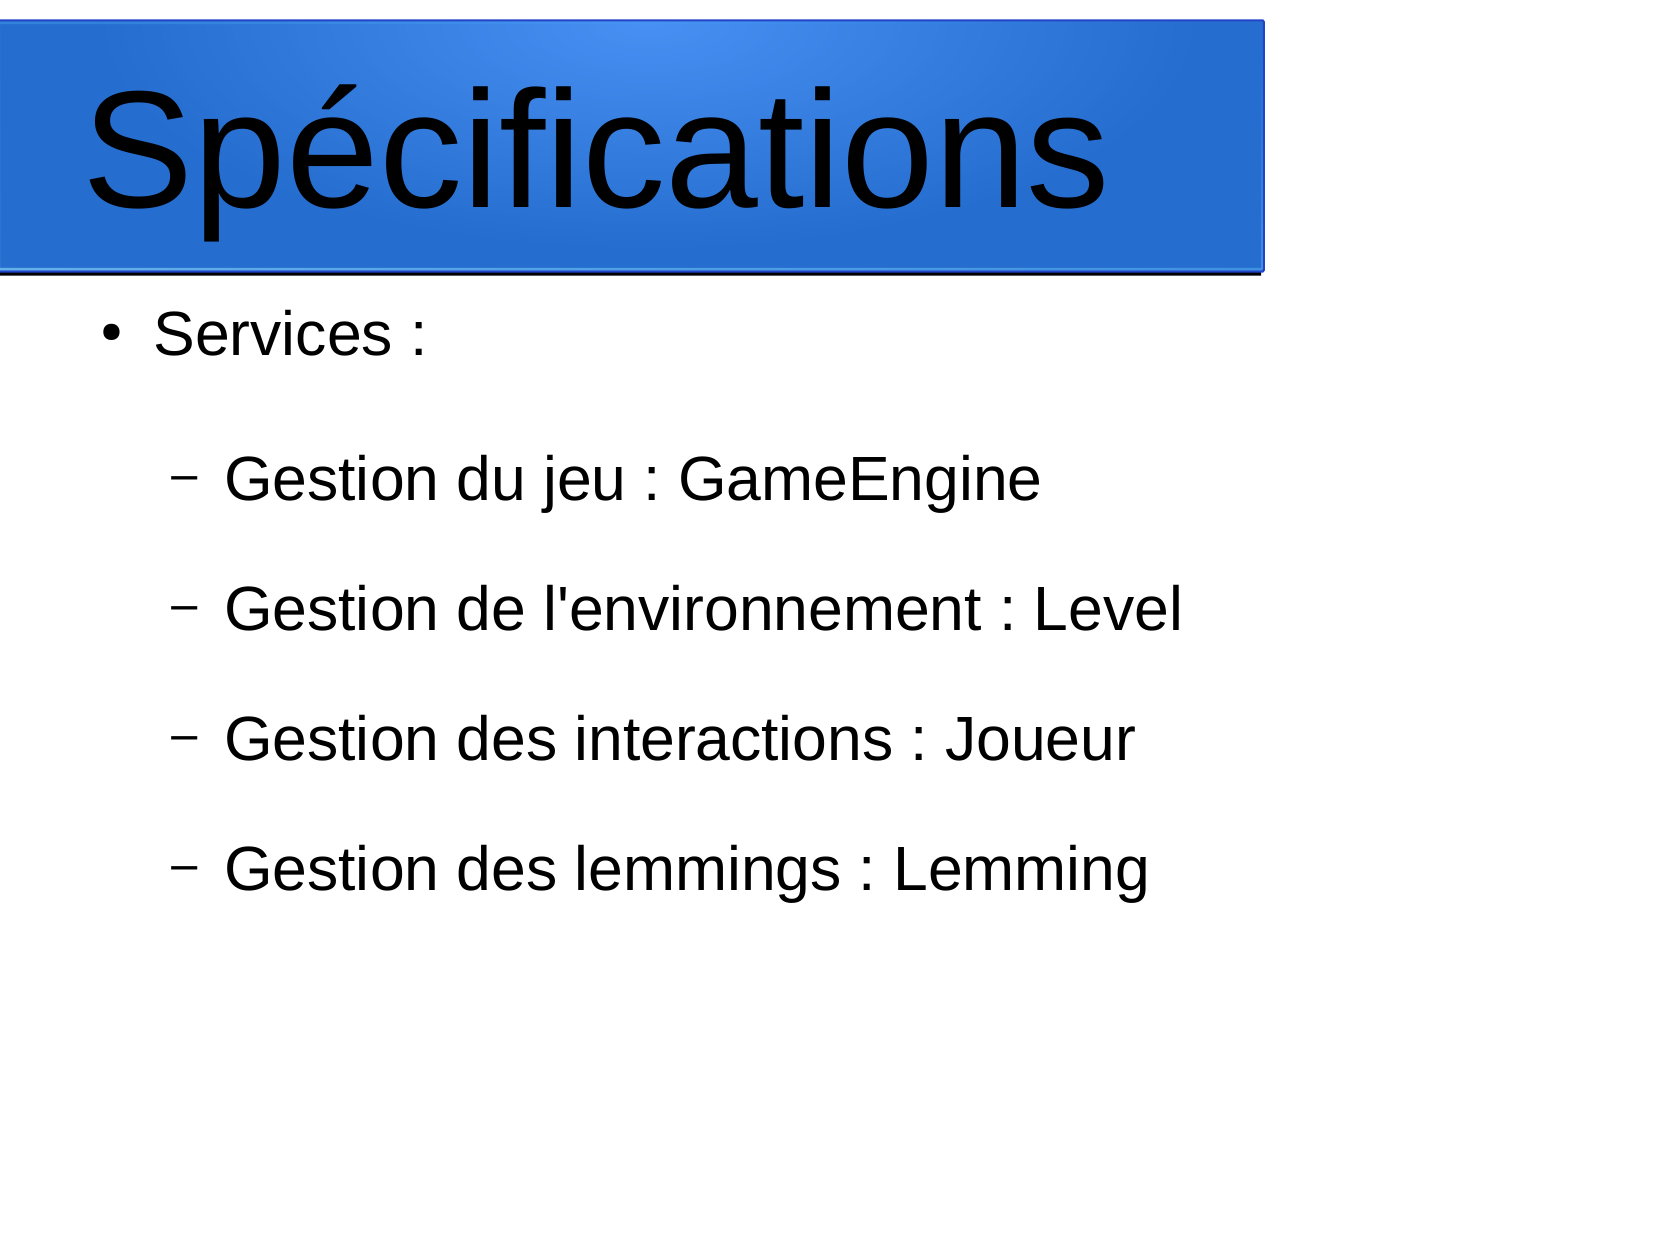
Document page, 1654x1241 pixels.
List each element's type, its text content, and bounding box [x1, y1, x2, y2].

title Spécifications [82, 47, 1235, 252]
list Services : Gestion du jeu : GameEngine Gestion de l'environnement : Level Gestion des interactions : Joueur Gestion des lemmings : Lemming [82, 299, 1571, 1019]
